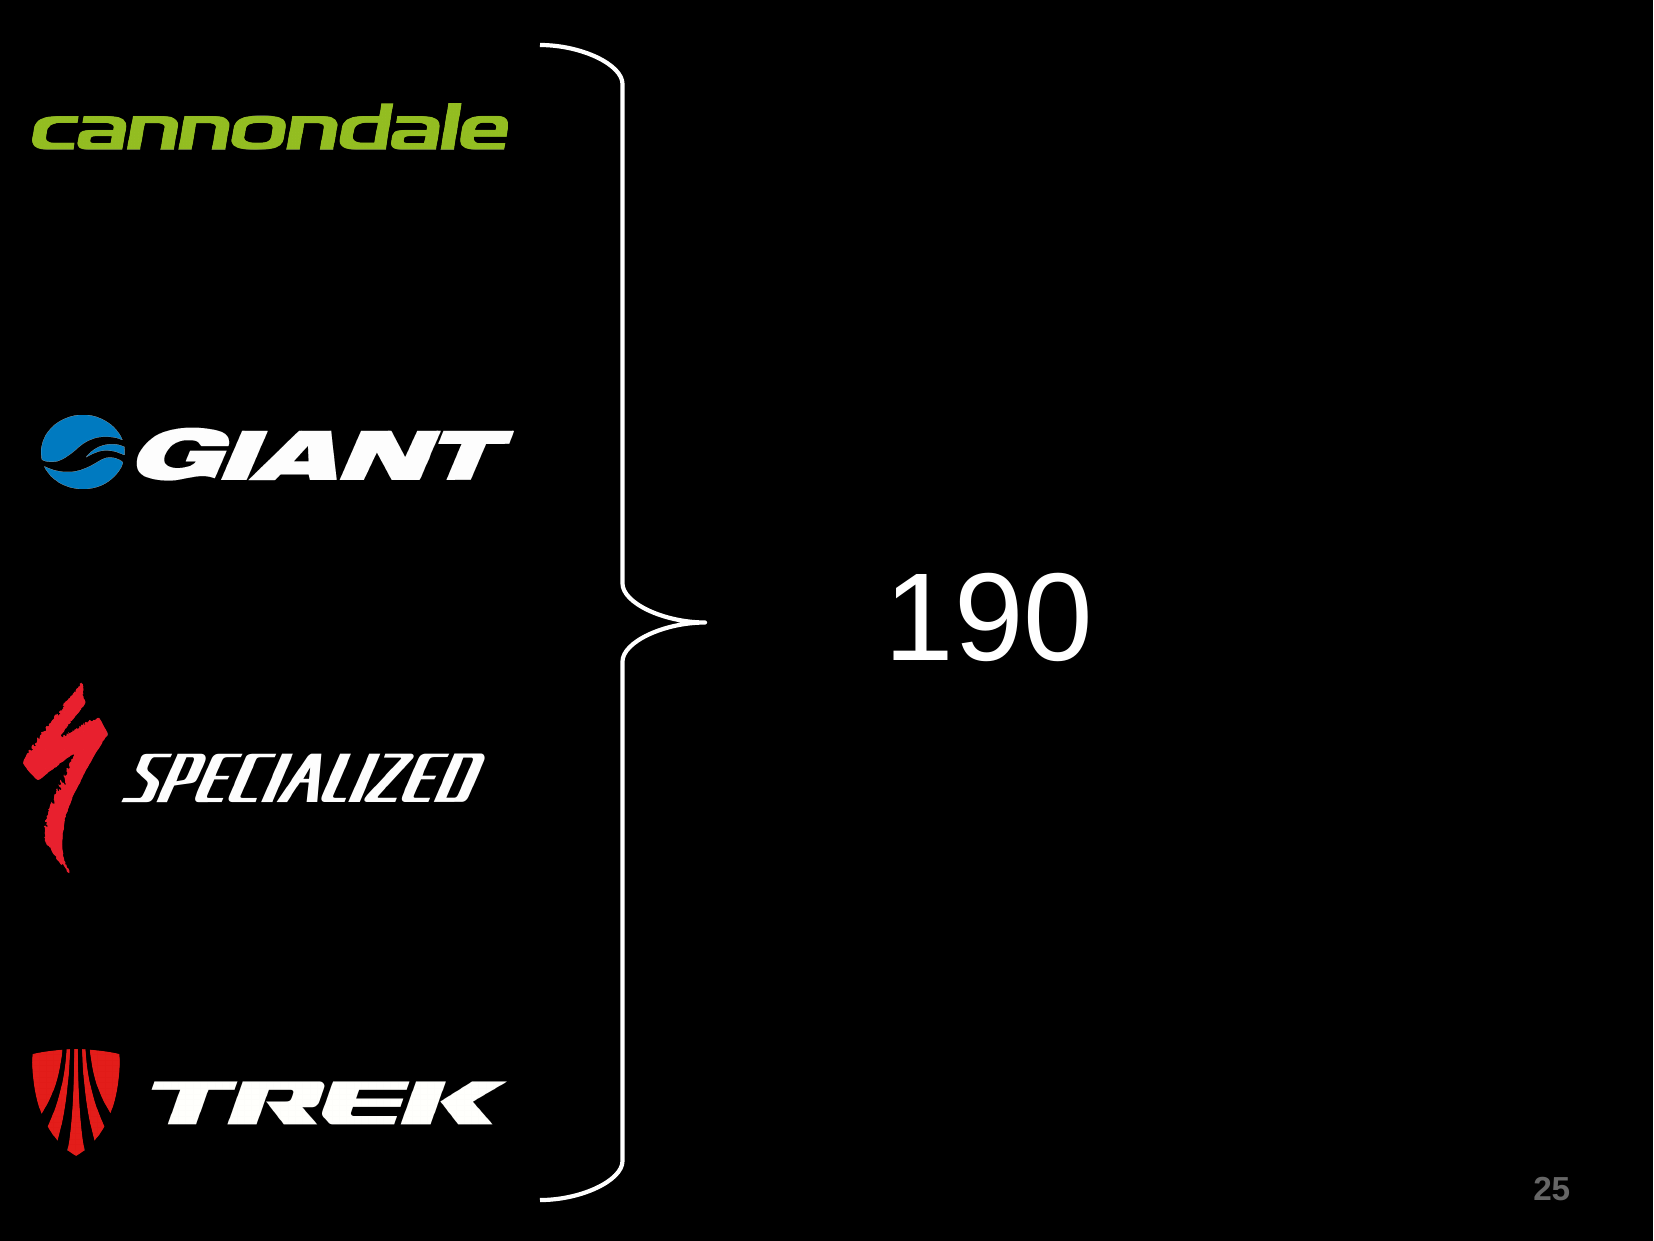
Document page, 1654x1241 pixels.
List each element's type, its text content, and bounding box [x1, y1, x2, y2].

picture [32, 103, 508, 151]
picture [32, 1049, 508, 1156]
picture [41, 415, 514, 489]
picture [8, 676, 499, 879]
text_box 190 [870, 540, 1156, 695]
